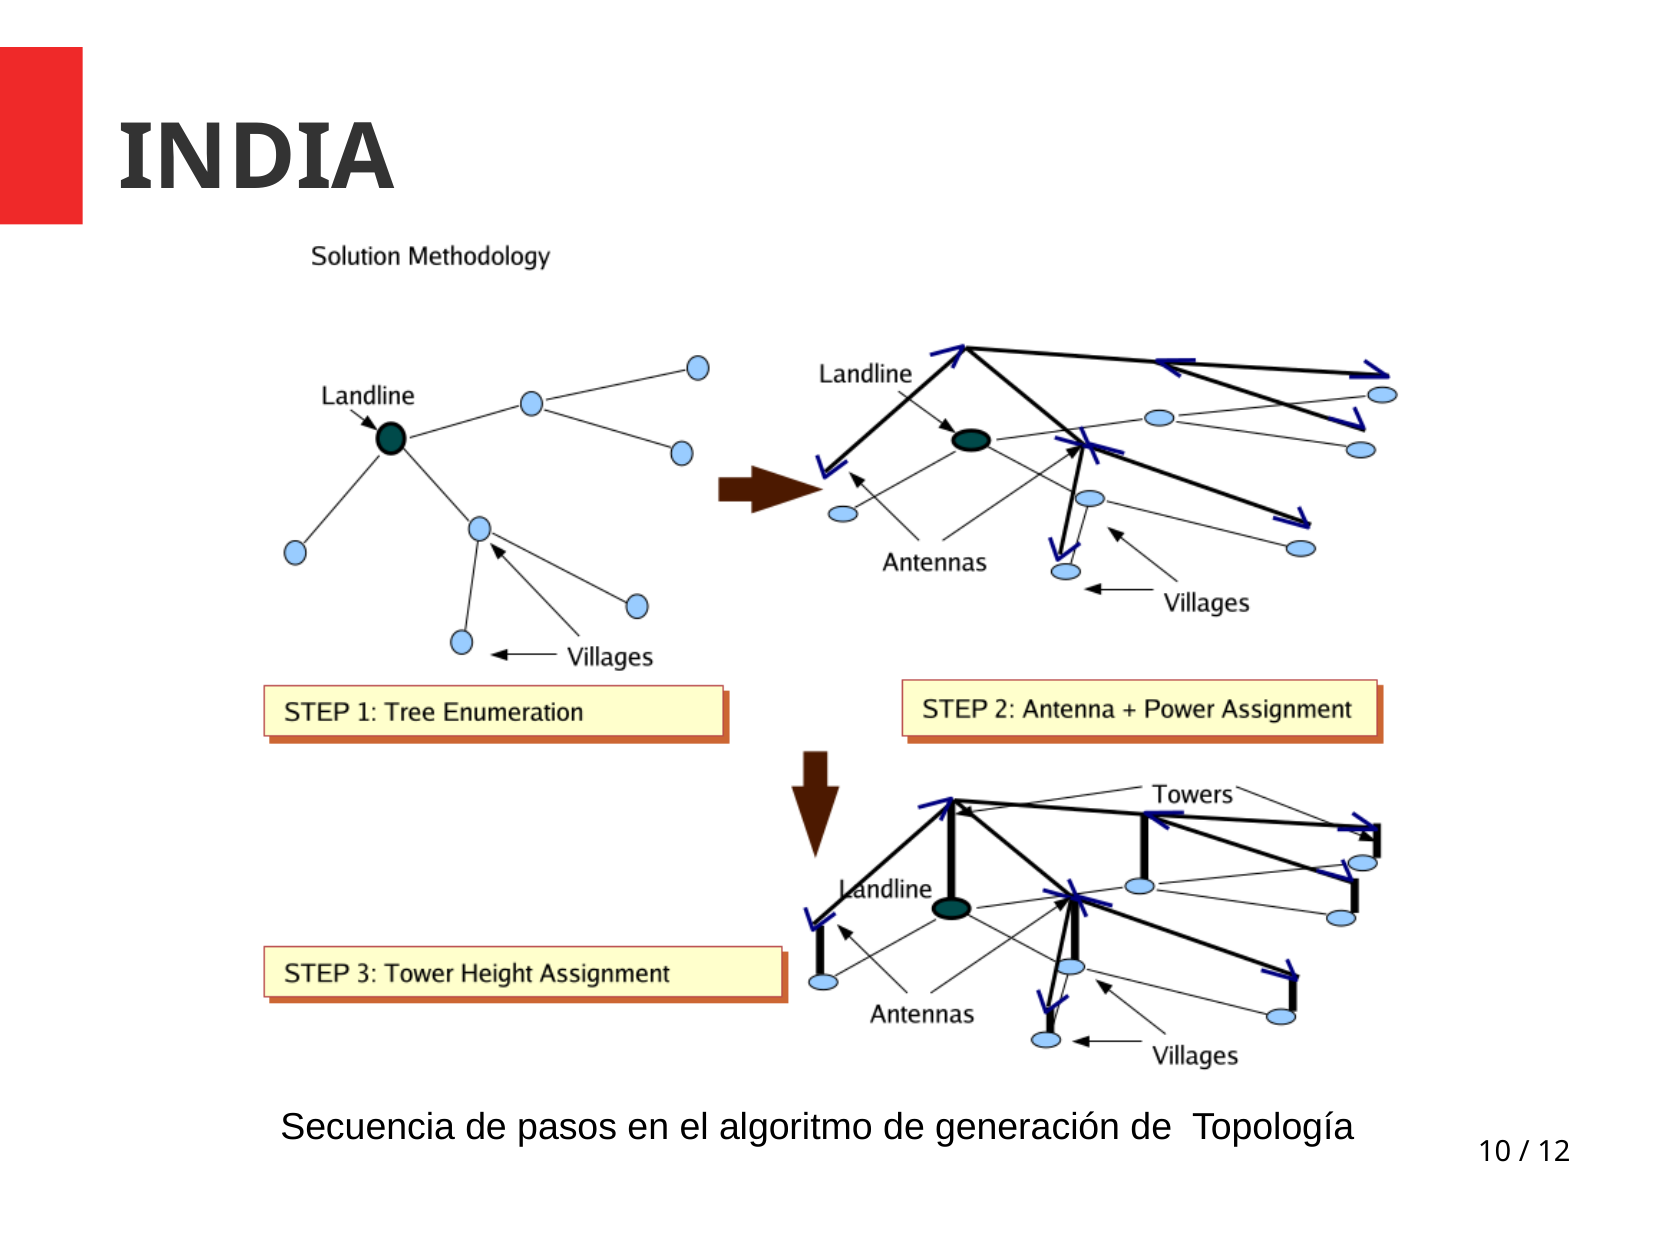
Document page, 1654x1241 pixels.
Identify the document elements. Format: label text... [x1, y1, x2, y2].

picture [141, 221, 1443, 1075]
text_box Secuencia de pasos en el algoritmo de generación de Topología [265, 1098, 1406, 1158]
title INDIA [118, 49, 1571, 257]
